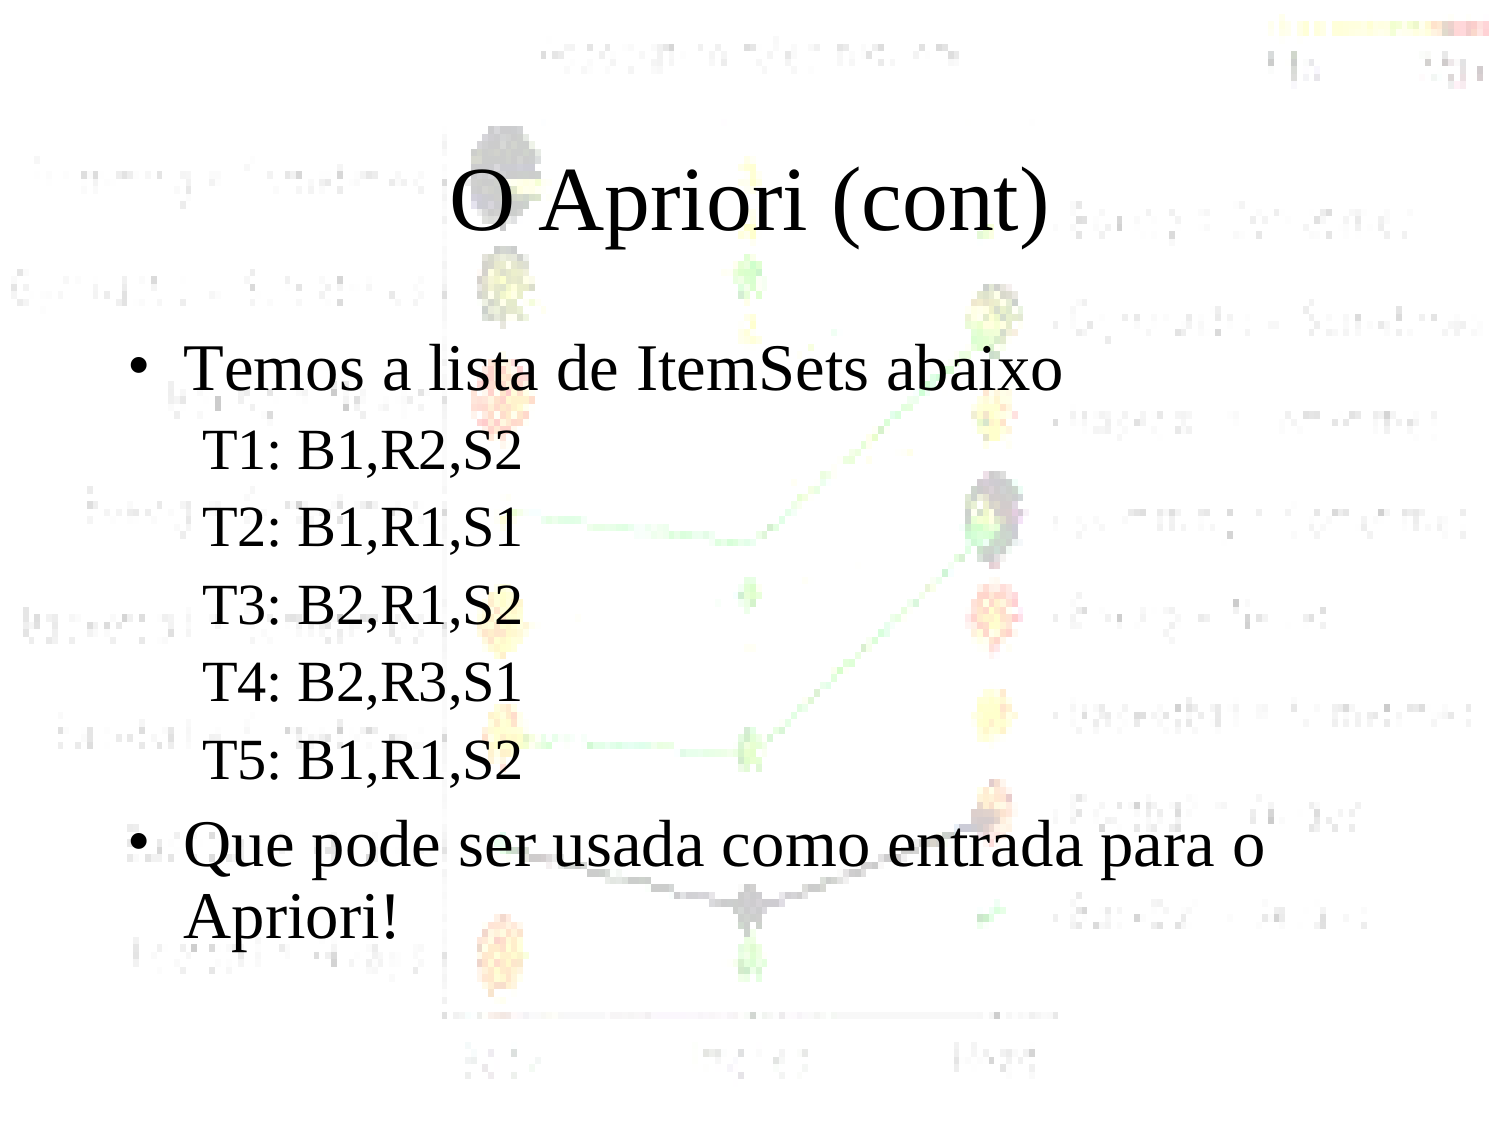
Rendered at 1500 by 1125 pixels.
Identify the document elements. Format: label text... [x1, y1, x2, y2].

list Temos a lista de ItemSets abaixo T1: B1,R2,S2 T2: B1,R1,S1 T3: B2,R1,S2 T4: B2,R3,S1 T5: B1,R1,S2 Que pode ser usada como entrada para o Apriori! [112, 324, 1388, 1001]
title O Apriori (cont) [112, 99, 1388, 288]
